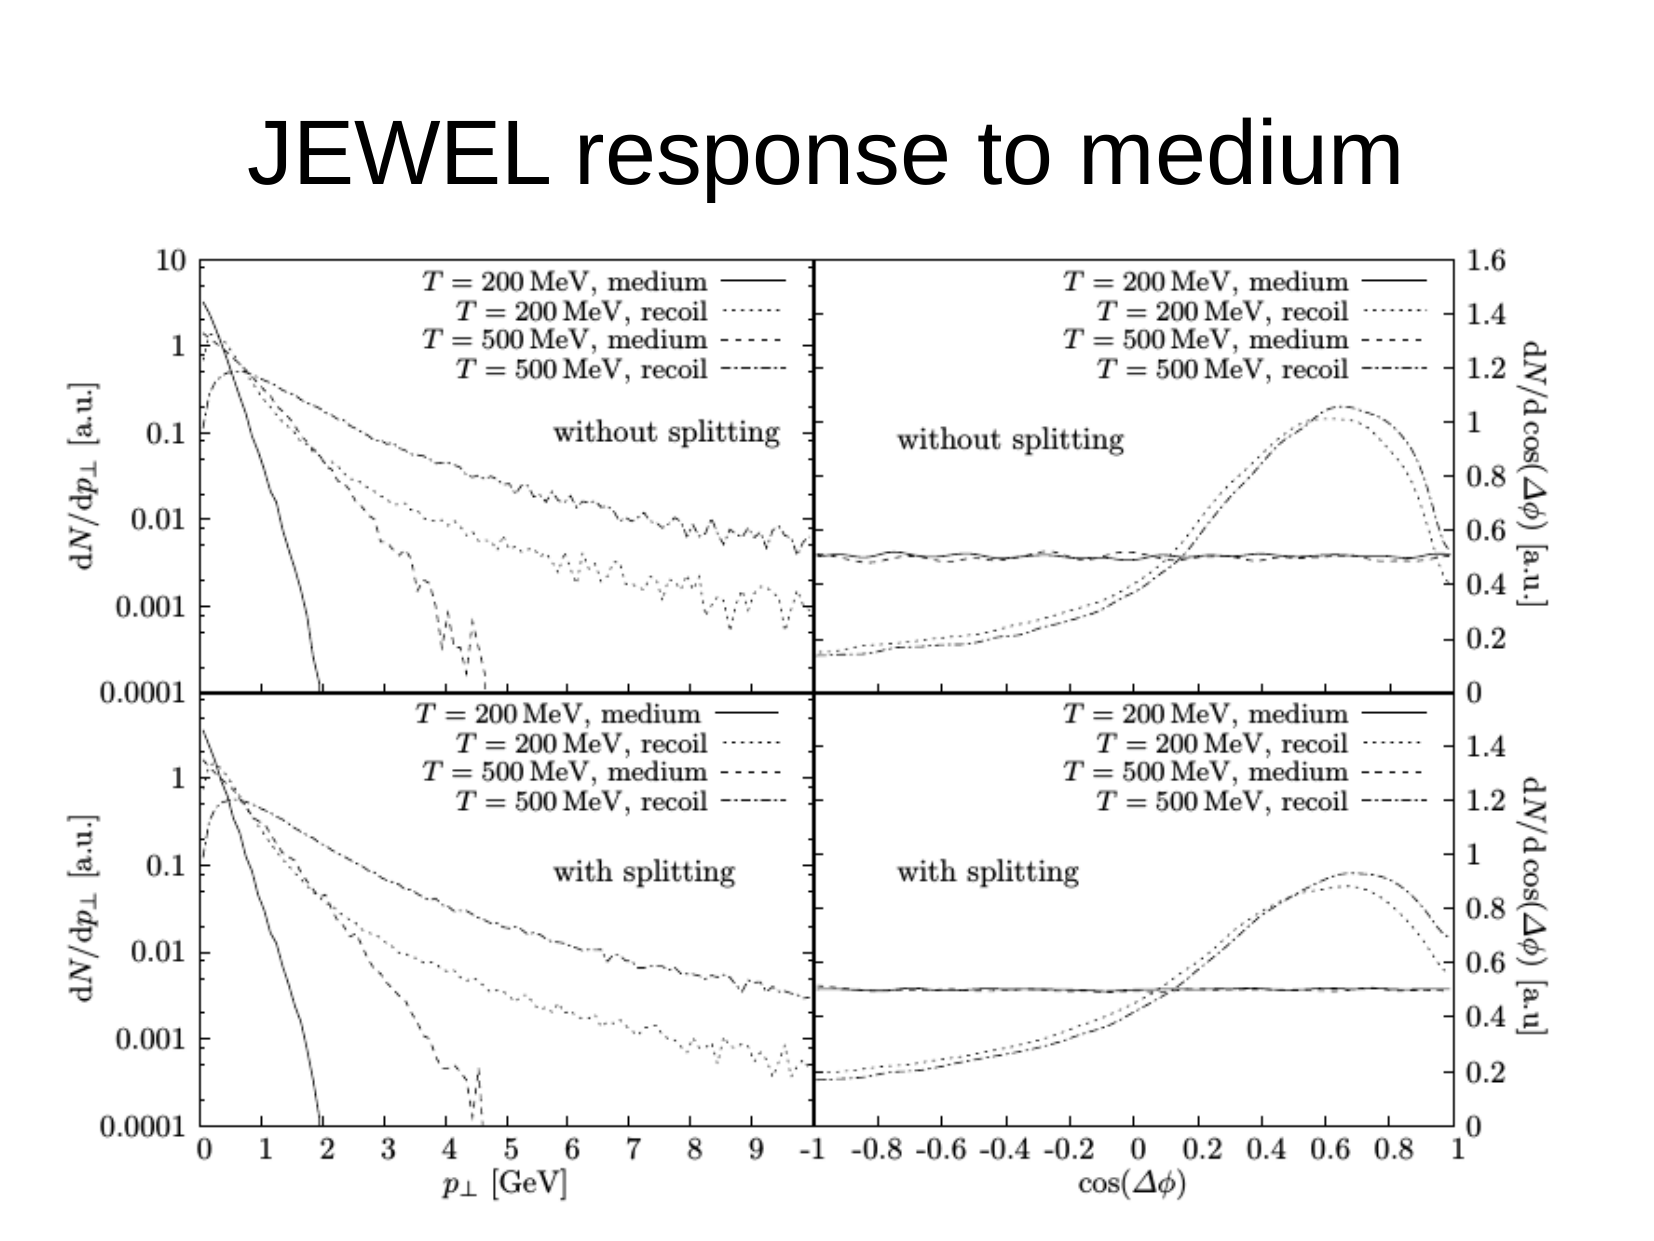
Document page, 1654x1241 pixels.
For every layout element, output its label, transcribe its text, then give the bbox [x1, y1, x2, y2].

picture [15, 224, 1595, 1217]
title JEWEL response to medium [82, 49, 1571, 224]
